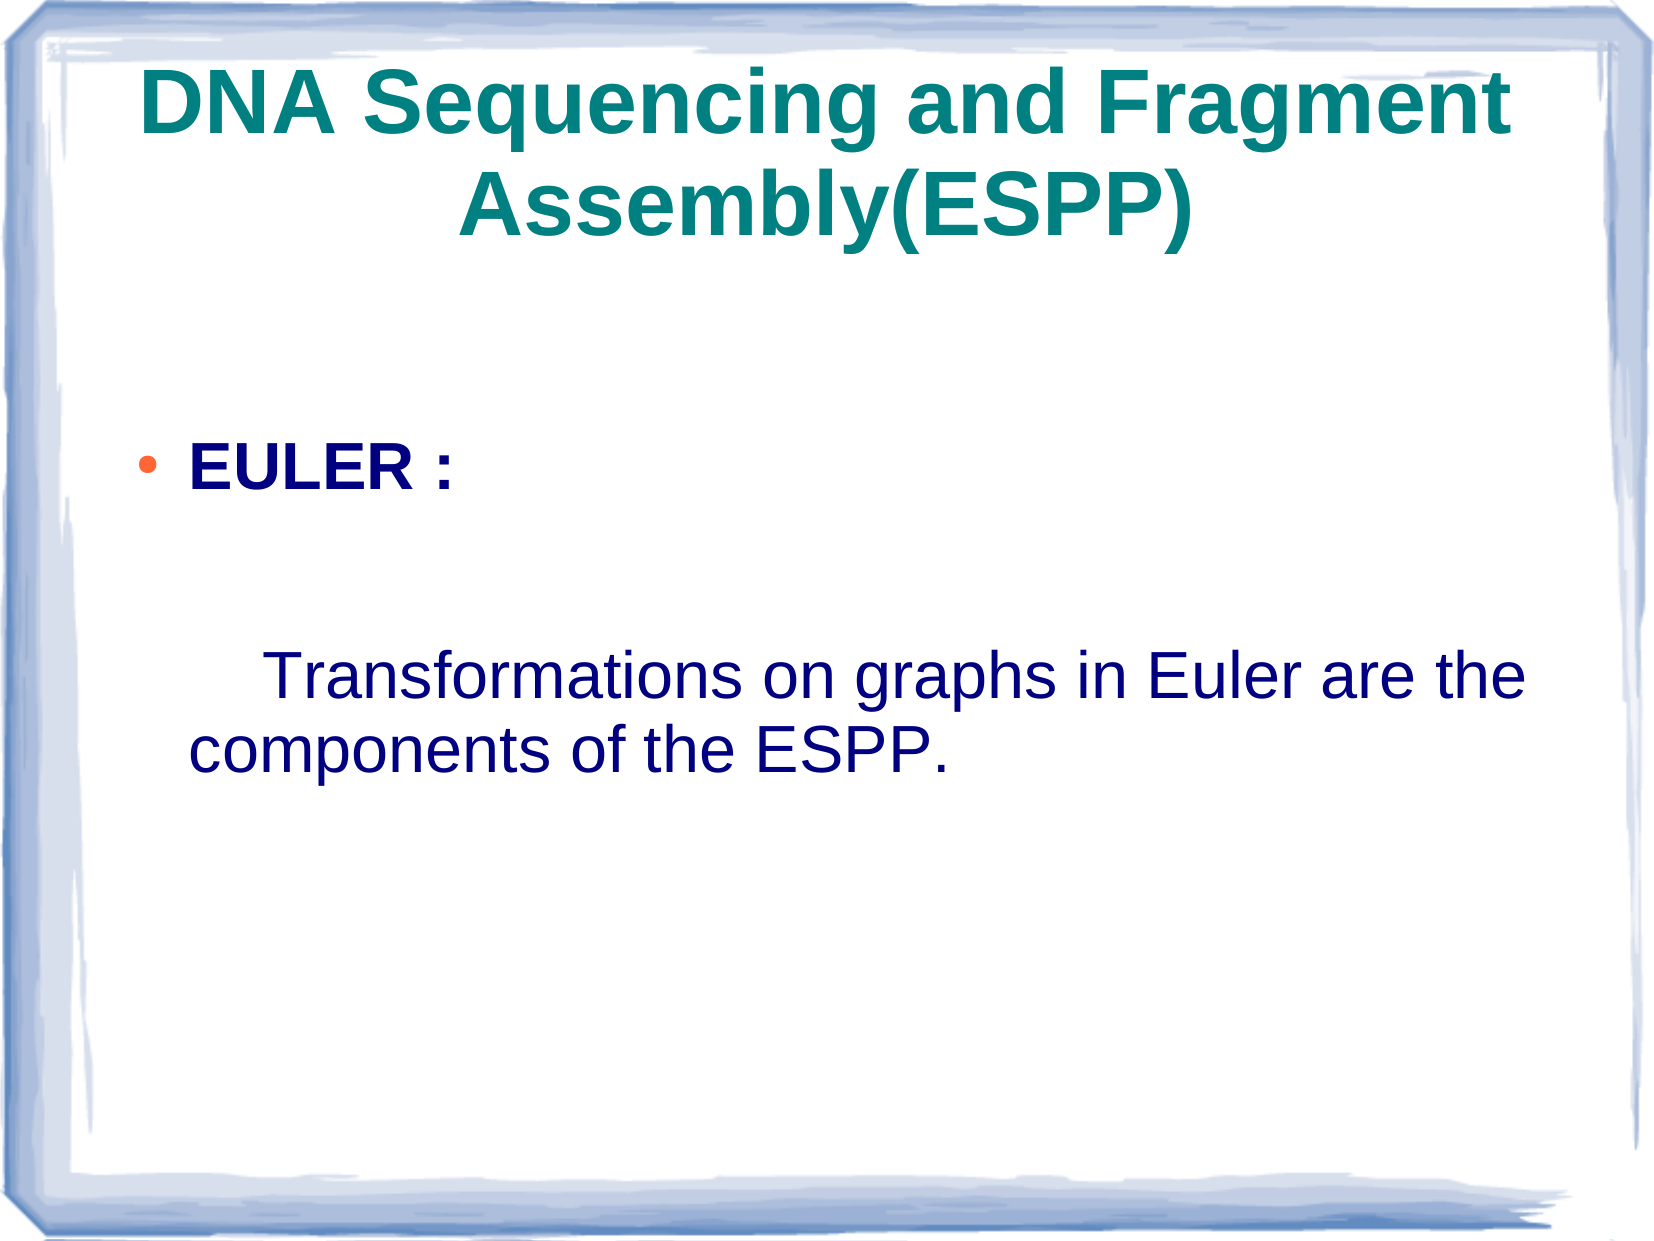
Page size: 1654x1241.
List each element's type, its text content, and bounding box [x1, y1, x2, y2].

title DNA Sequencing and Fragment Assembly(ESPP) [82, 49, 1571, 257]
list EULER : Transformations on graphs in Euler are the components of the ESPP. [118, 324, 1571, 1144]
picture [0, 0, 1654, 1241]
